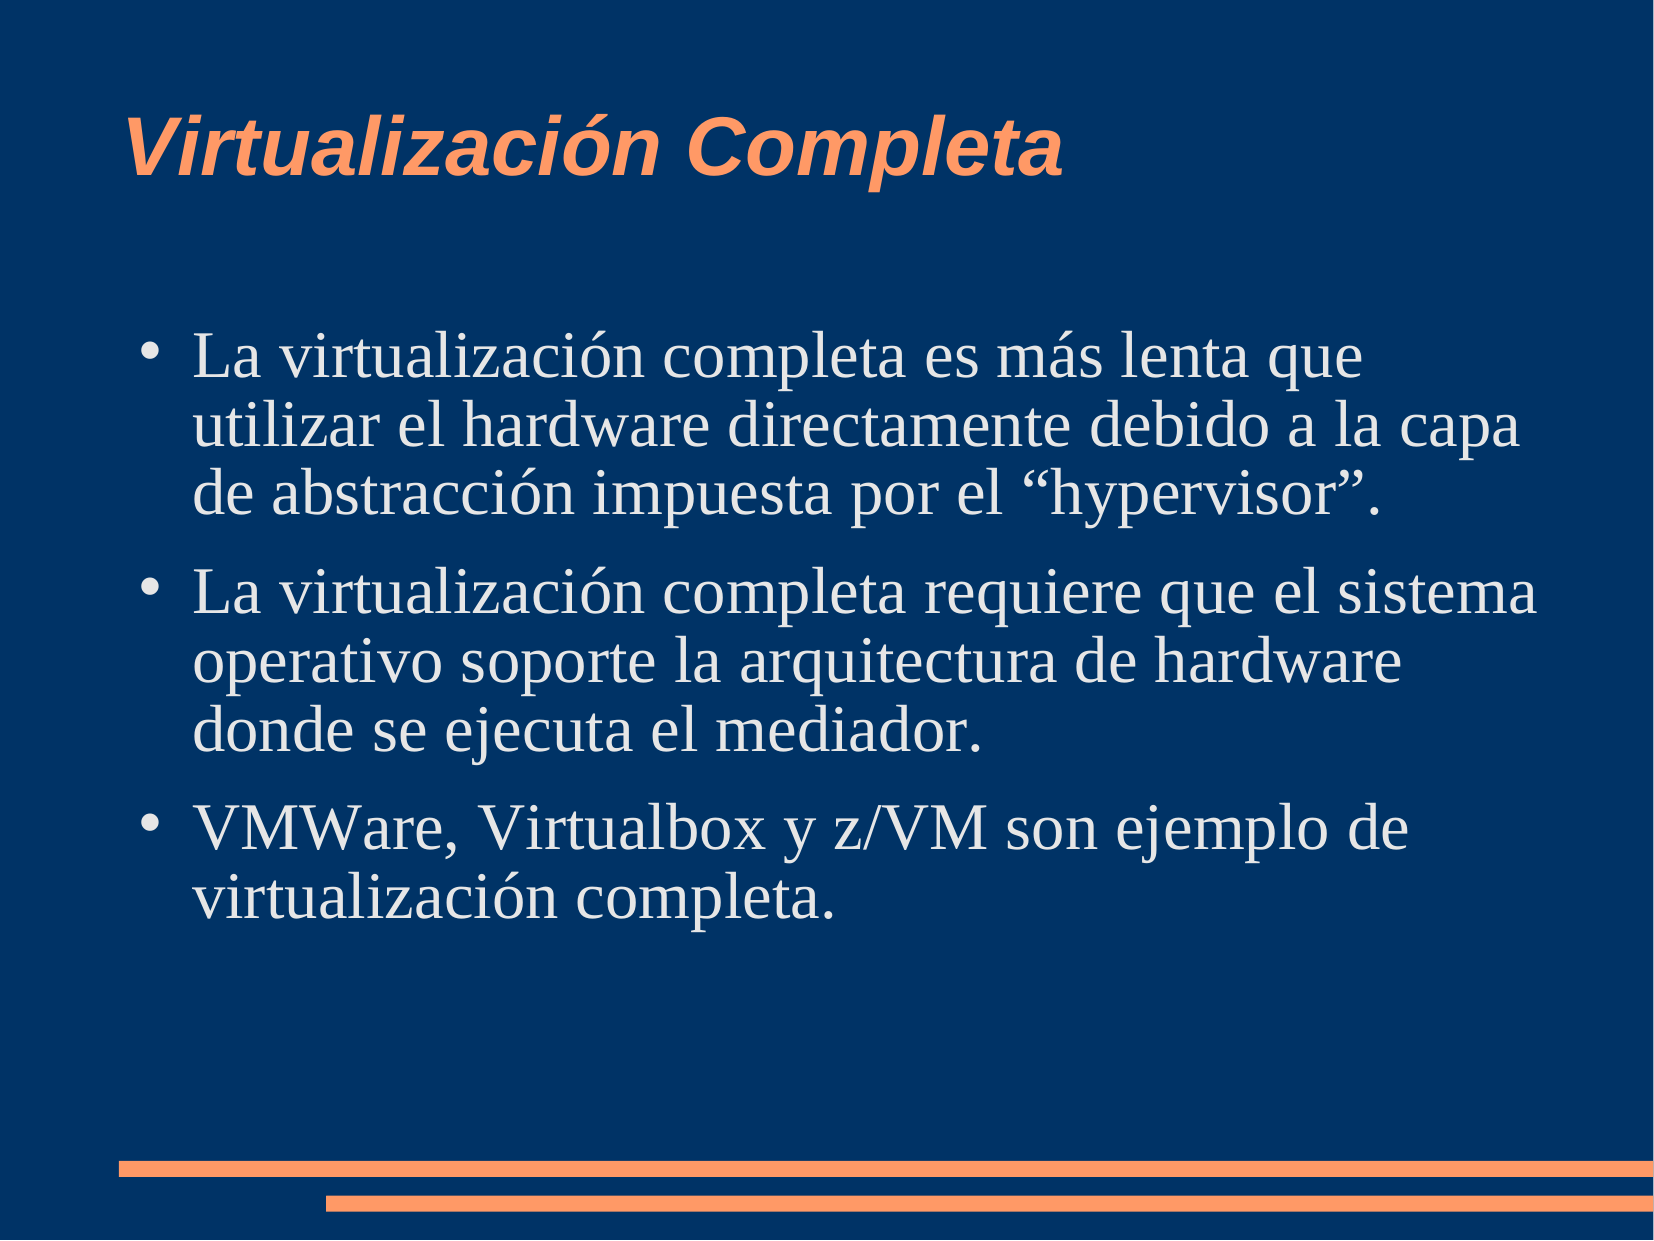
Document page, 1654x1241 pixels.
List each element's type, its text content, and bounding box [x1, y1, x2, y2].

title Virtualización Completa [121, 53, 1534, 246]
list La virtualización completa es más lenta que utilizar el hardware directamente debido a la capa de abstracción impuesta por el “hypervisor”. La virtualización completa requiere que el sistema operativo soporte la arquitectura de hardware donde se ejecuta el mediador. VMWare, Virtualbox y z/VM son ejemplo de virtualización completa. [121, 322, 1561, 1118]
